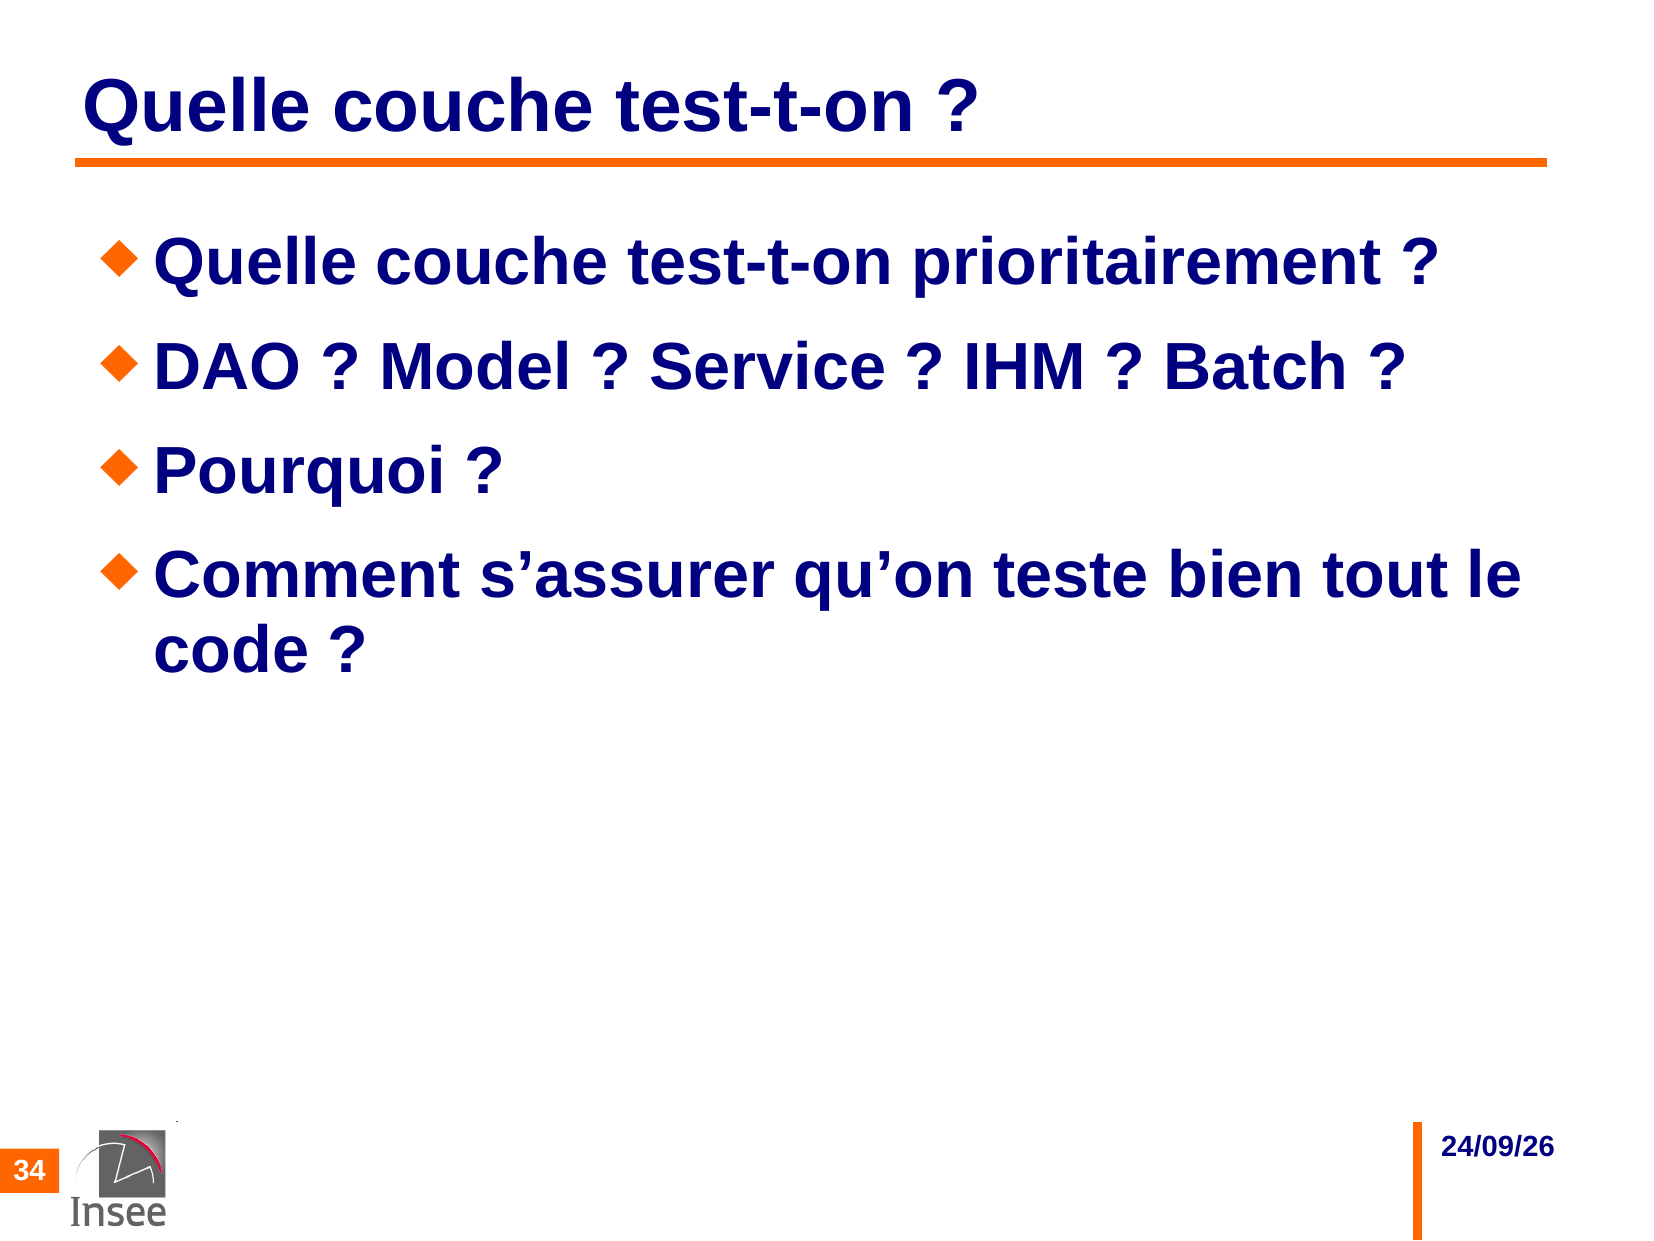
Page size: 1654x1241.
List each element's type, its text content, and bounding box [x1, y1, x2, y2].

list Quelle couche test-t-on prioritairement ? DAO ? Model ? Service ? IHM ? Batch ? Pourquoi ? Comment s’assurer qu’on teste bien tout le code ? [82, 224, 1571, 1051]
picture [62, 1121, 178, 1241]
title Quelle couche test-t-on ? [82, 49, 1619, 163]
